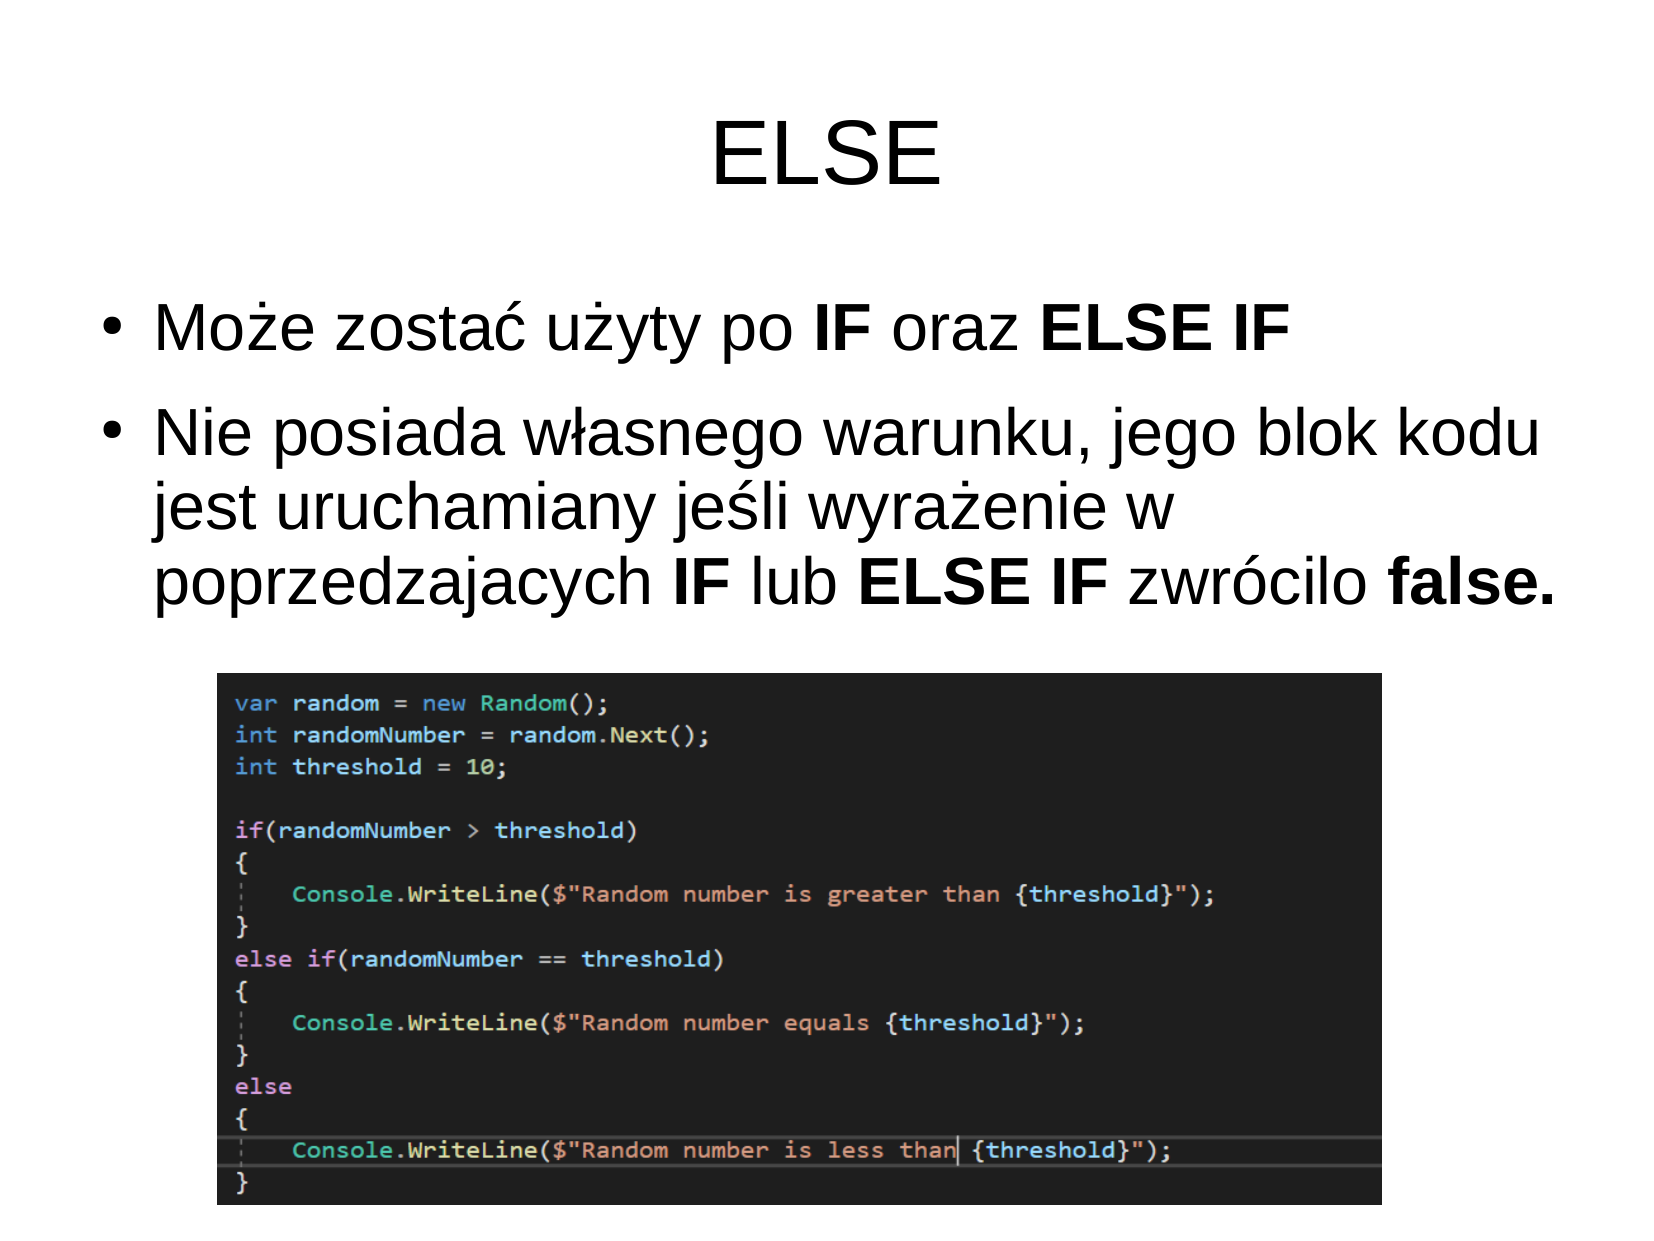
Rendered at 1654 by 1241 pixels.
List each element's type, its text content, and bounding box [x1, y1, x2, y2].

picture [217, 673, 1382, 1205]
list Może zostać użyty po IF oraz ELSE IF Nie posiada własnego warunku, jego blok kodu jest uruchamiany jeśli wyrażenie w poprzedzajacych IF lub ELSE IF zwrócilo false. [82, 290, 1571, 1109]
title ELSE [82, 49, 1571, 257]
